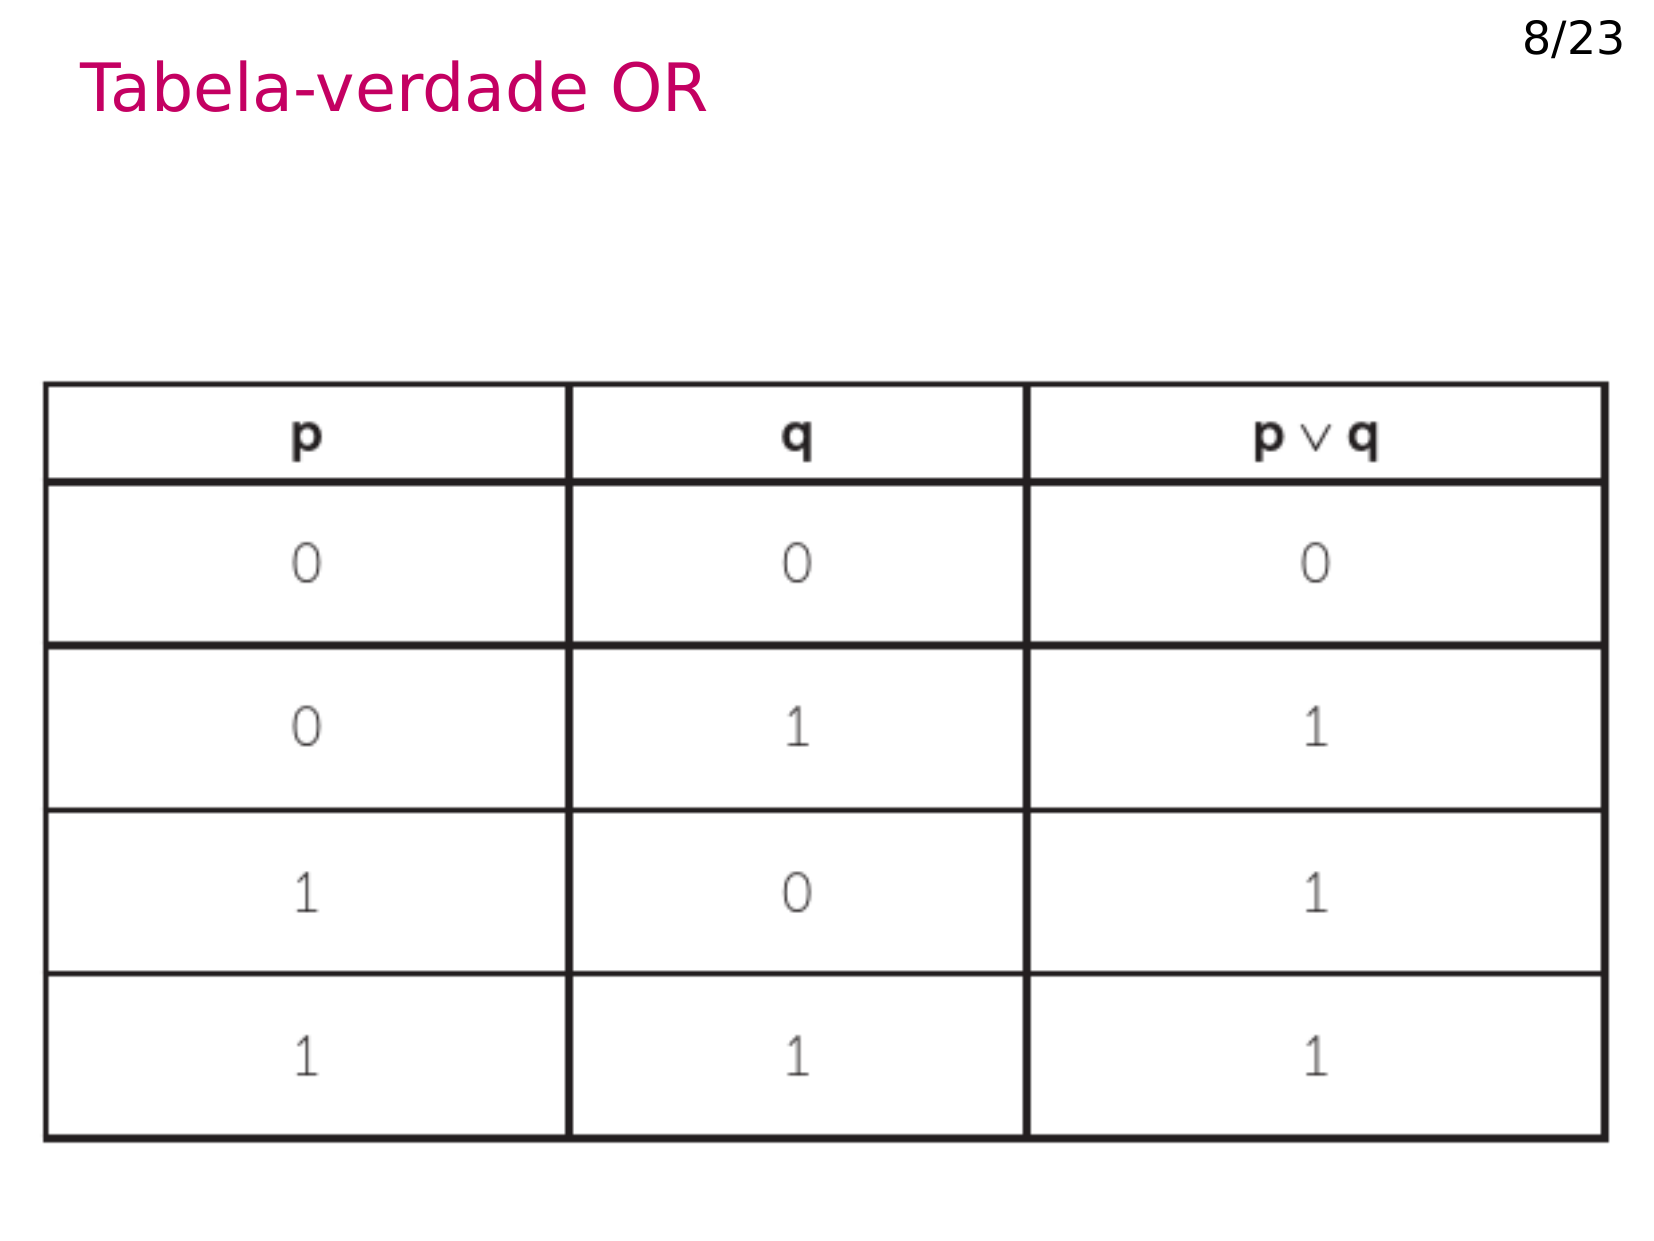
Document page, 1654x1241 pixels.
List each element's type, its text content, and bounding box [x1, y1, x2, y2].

title Tabela-verdade OR [59, 29, 1625, 148]
picture [36, 377, 1615, 1146]
